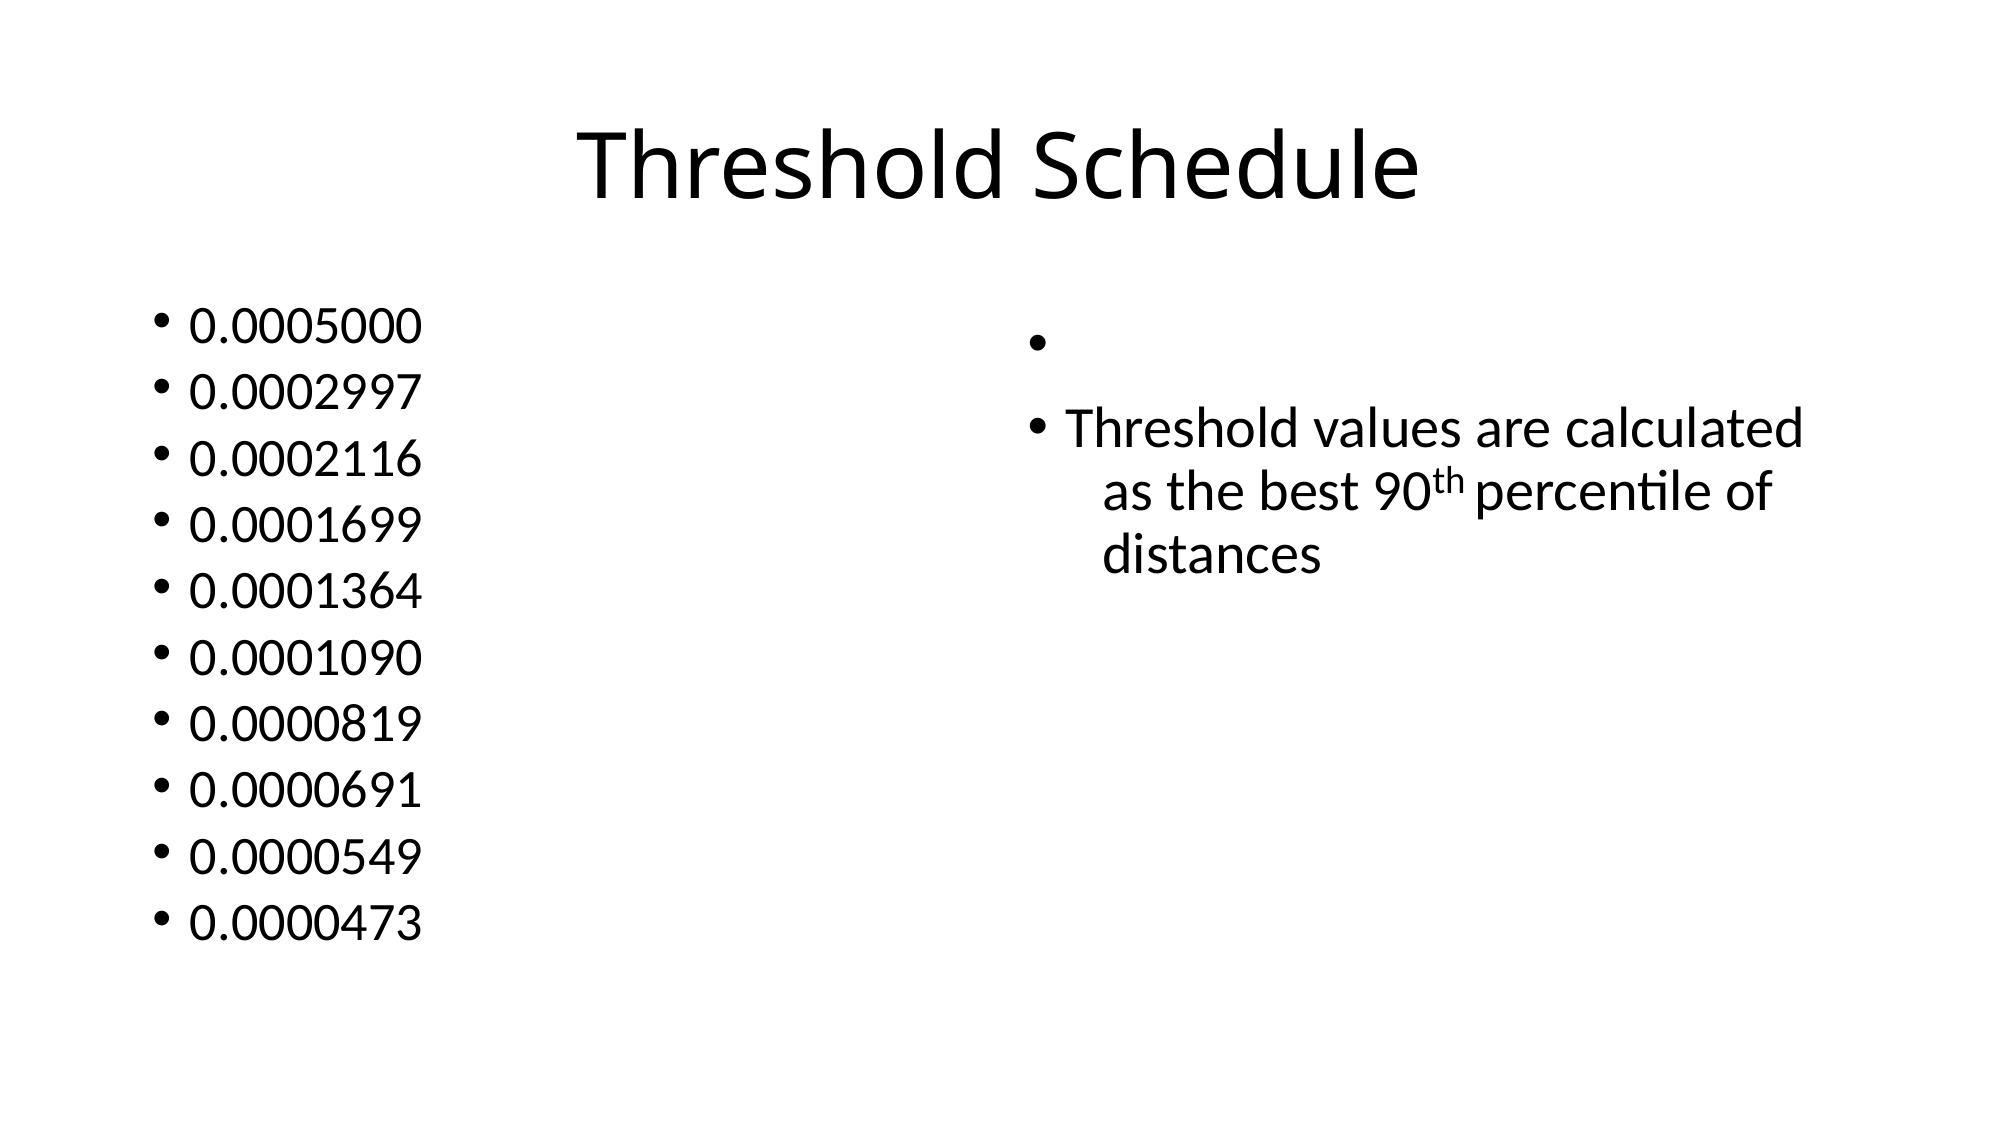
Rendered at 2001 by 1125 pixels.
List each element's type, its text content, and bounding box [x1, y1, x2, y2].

list Threshold values are calculated as the best 90th percentile of distances [1012, 299, 1863, 1014]
list 0.0005000 0.0002997 0.0002116 0.0001699 0.0001364 0.0001090 0.0000819 0.0000691 0.0000549 0.0000473 [137, 299, 988, 1014]
title Threshold Schedule [137, 59, 1863, 278]
